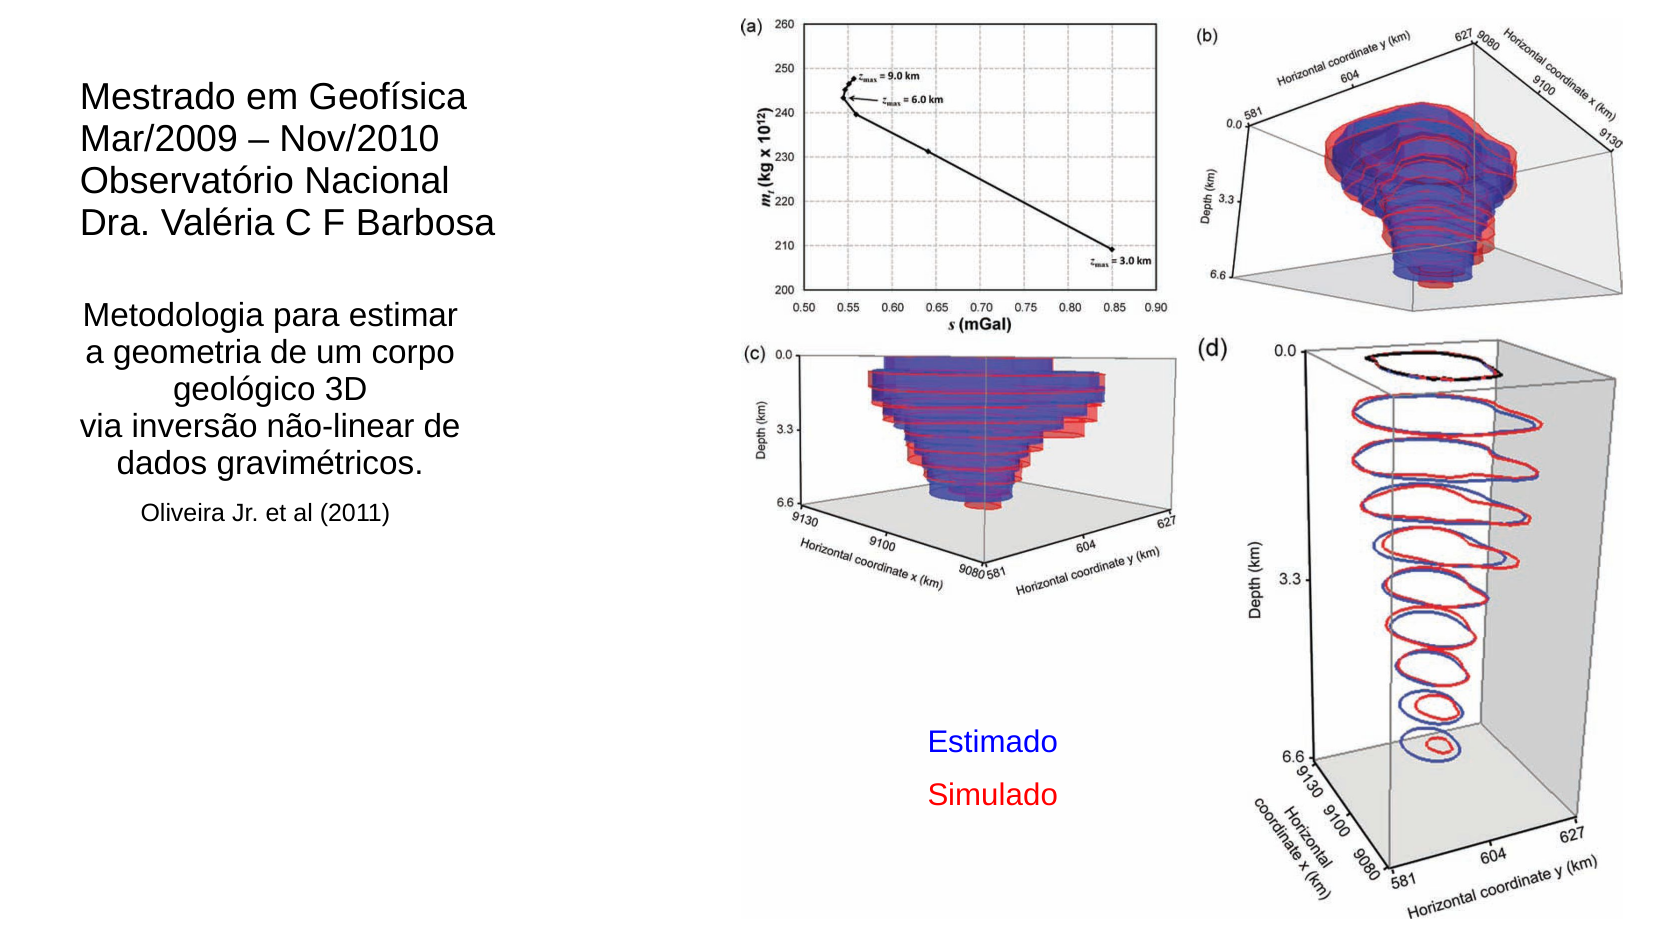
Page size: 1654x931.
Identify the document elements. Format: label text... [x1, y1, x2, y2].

text_box Mestrado em Geofísica Mar/2009 – Nov/2010 Observatório Nacional Dra. Valéria C F Barbosa [64, 67, 559, 251]
text_box Metodologia para estimar a geometria de um corpo geológico 3D via inversão não-linear de dados gravimétricos. [64, 289, 485, 491]
picture [741, 18, 1623, 919]
text_box Oliveira Jr. et al (2011) [41, 491, 491, 562]
text_box Simulado [912, 769, 1074, 820]
text_box Estimado [912, 716, 1074, 767]
